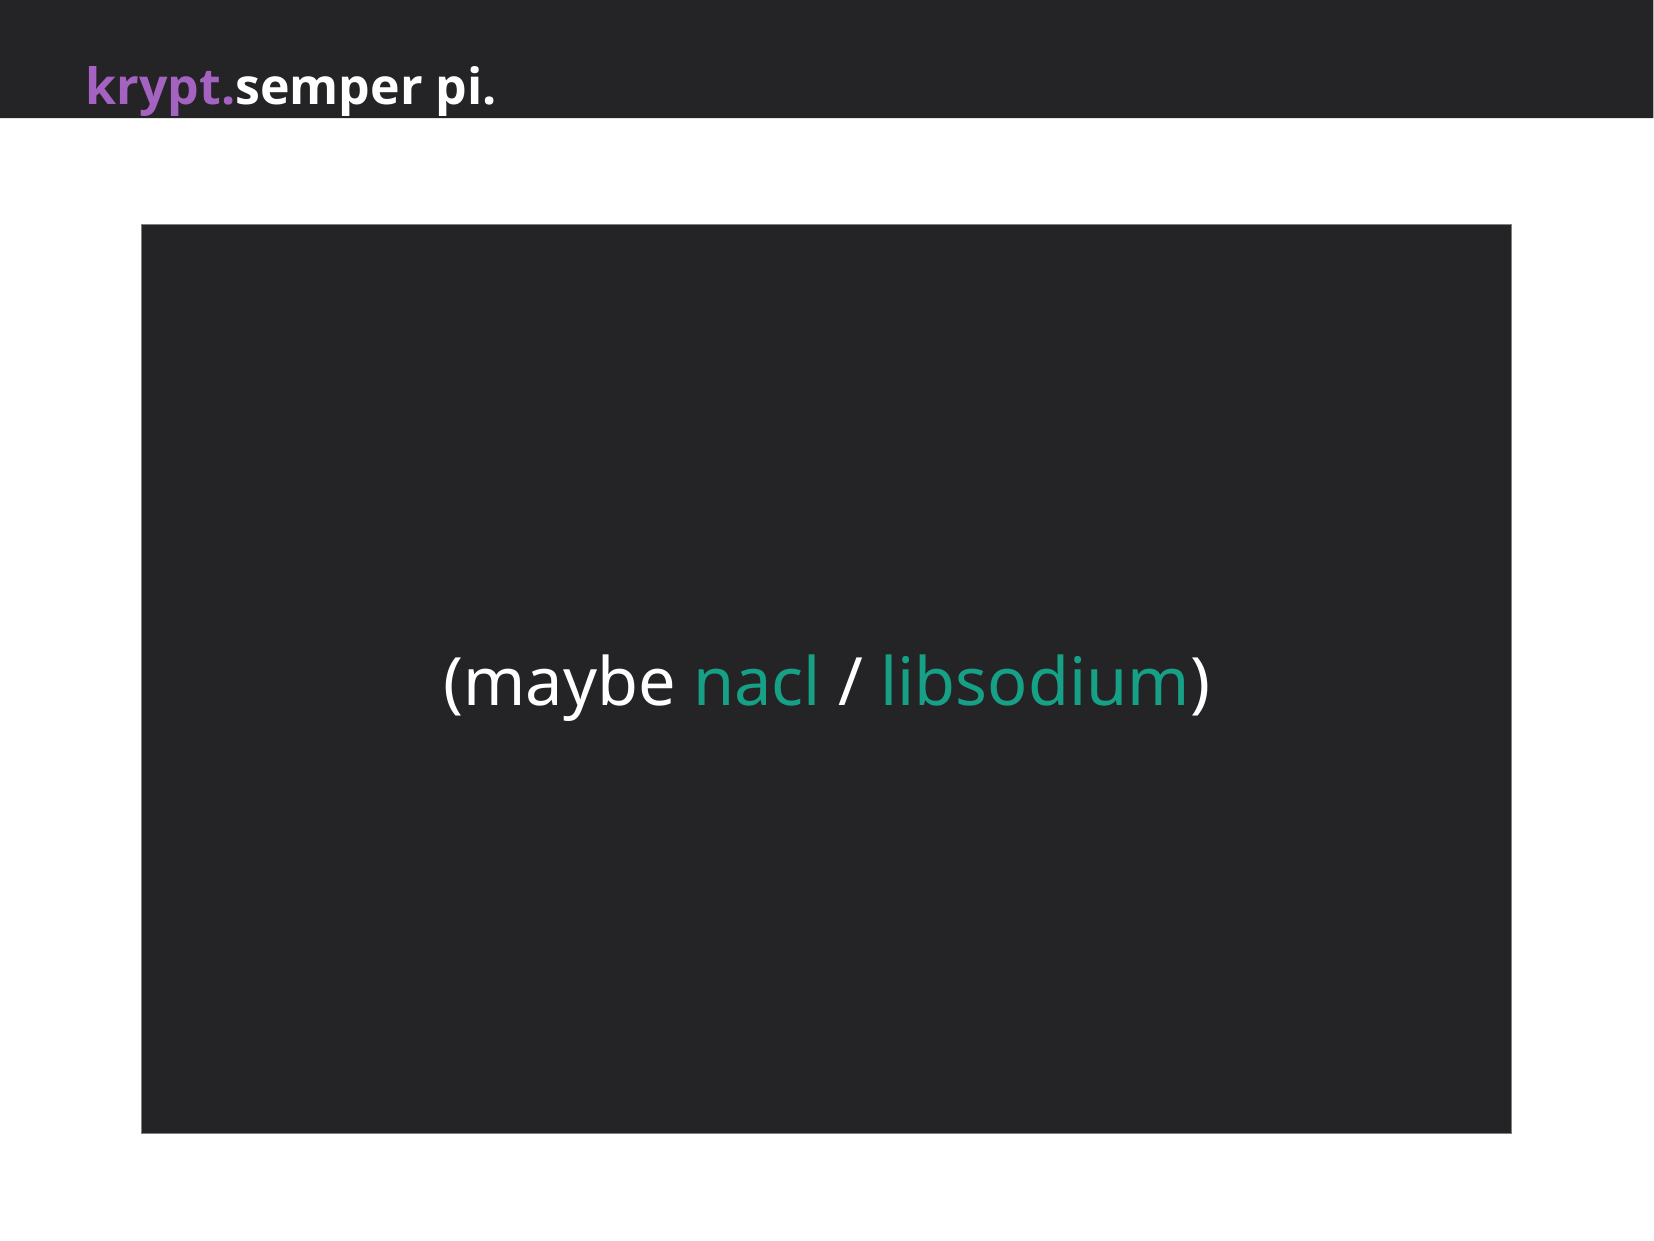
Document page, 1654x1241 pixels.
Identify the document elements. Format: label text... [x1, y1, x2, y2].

text_box krypt.semper pi. [70, 43, 544, 119]
text_box [165, 531, 1441, 1087]
text_box [0, 0, 1654, 119]
text_box (maybe nacl / libsodium) [141, 224, 1512, 1134]
